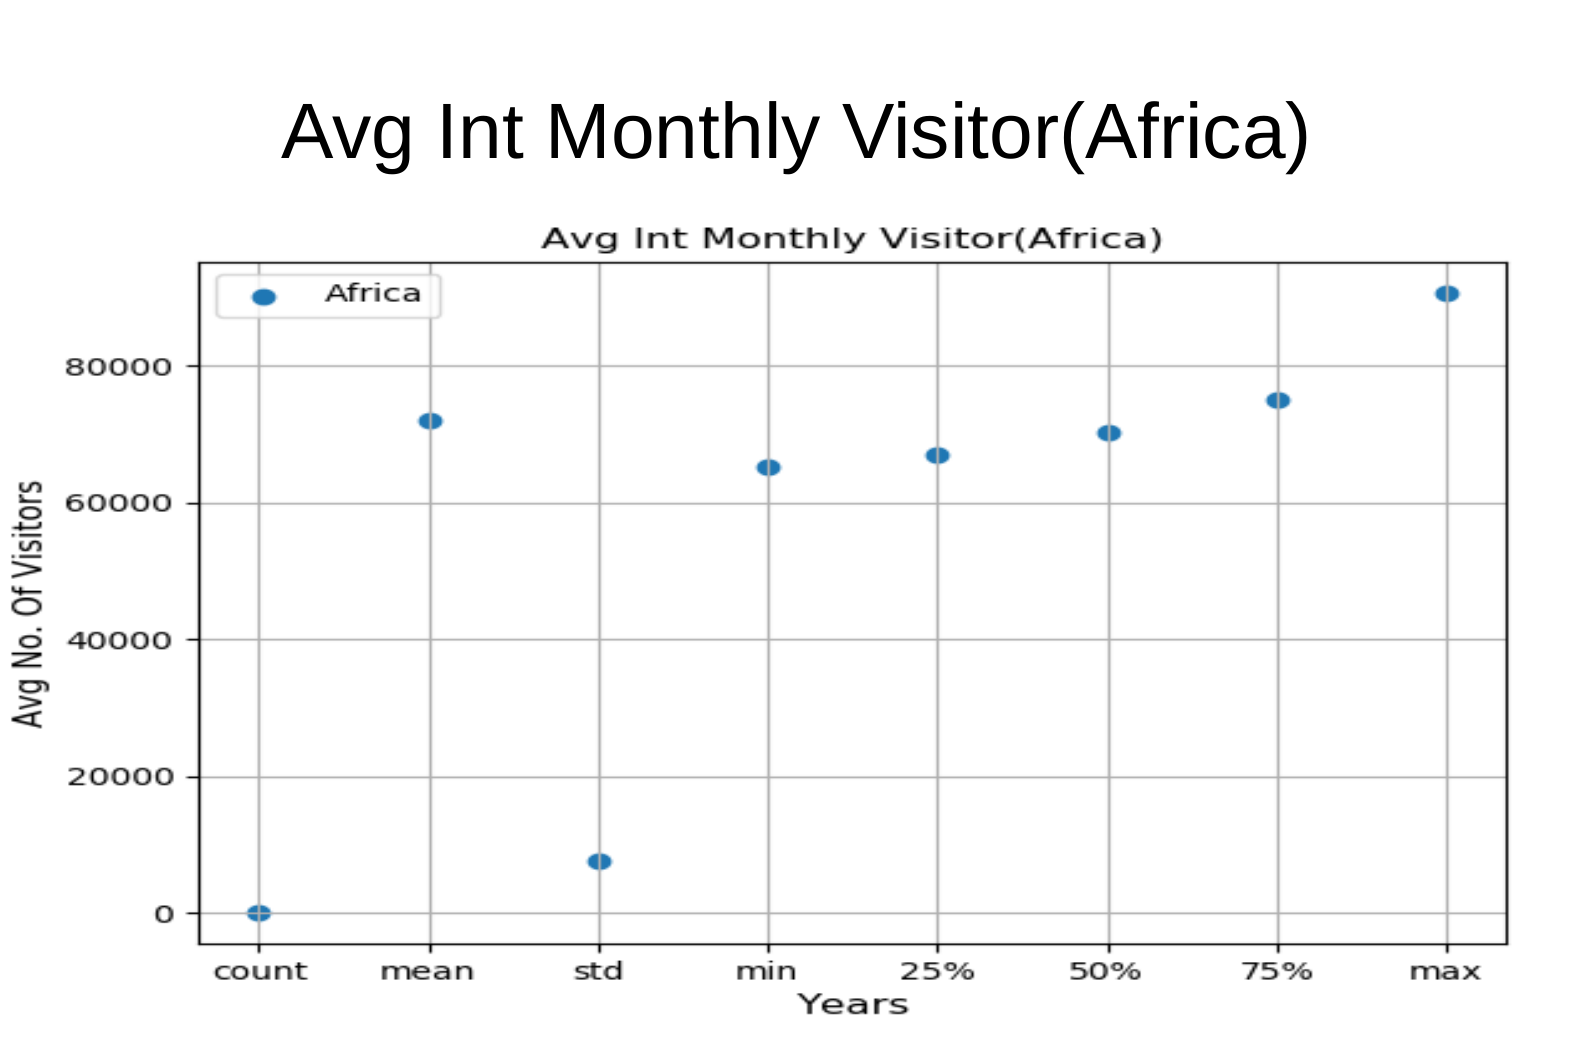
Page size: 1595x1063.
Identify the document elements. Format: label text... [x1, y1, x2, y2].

picture [0, 209, 1591, 1036]
title Avg Int Monthly Visitor(Africa) [79, 42, 1515, 209]
